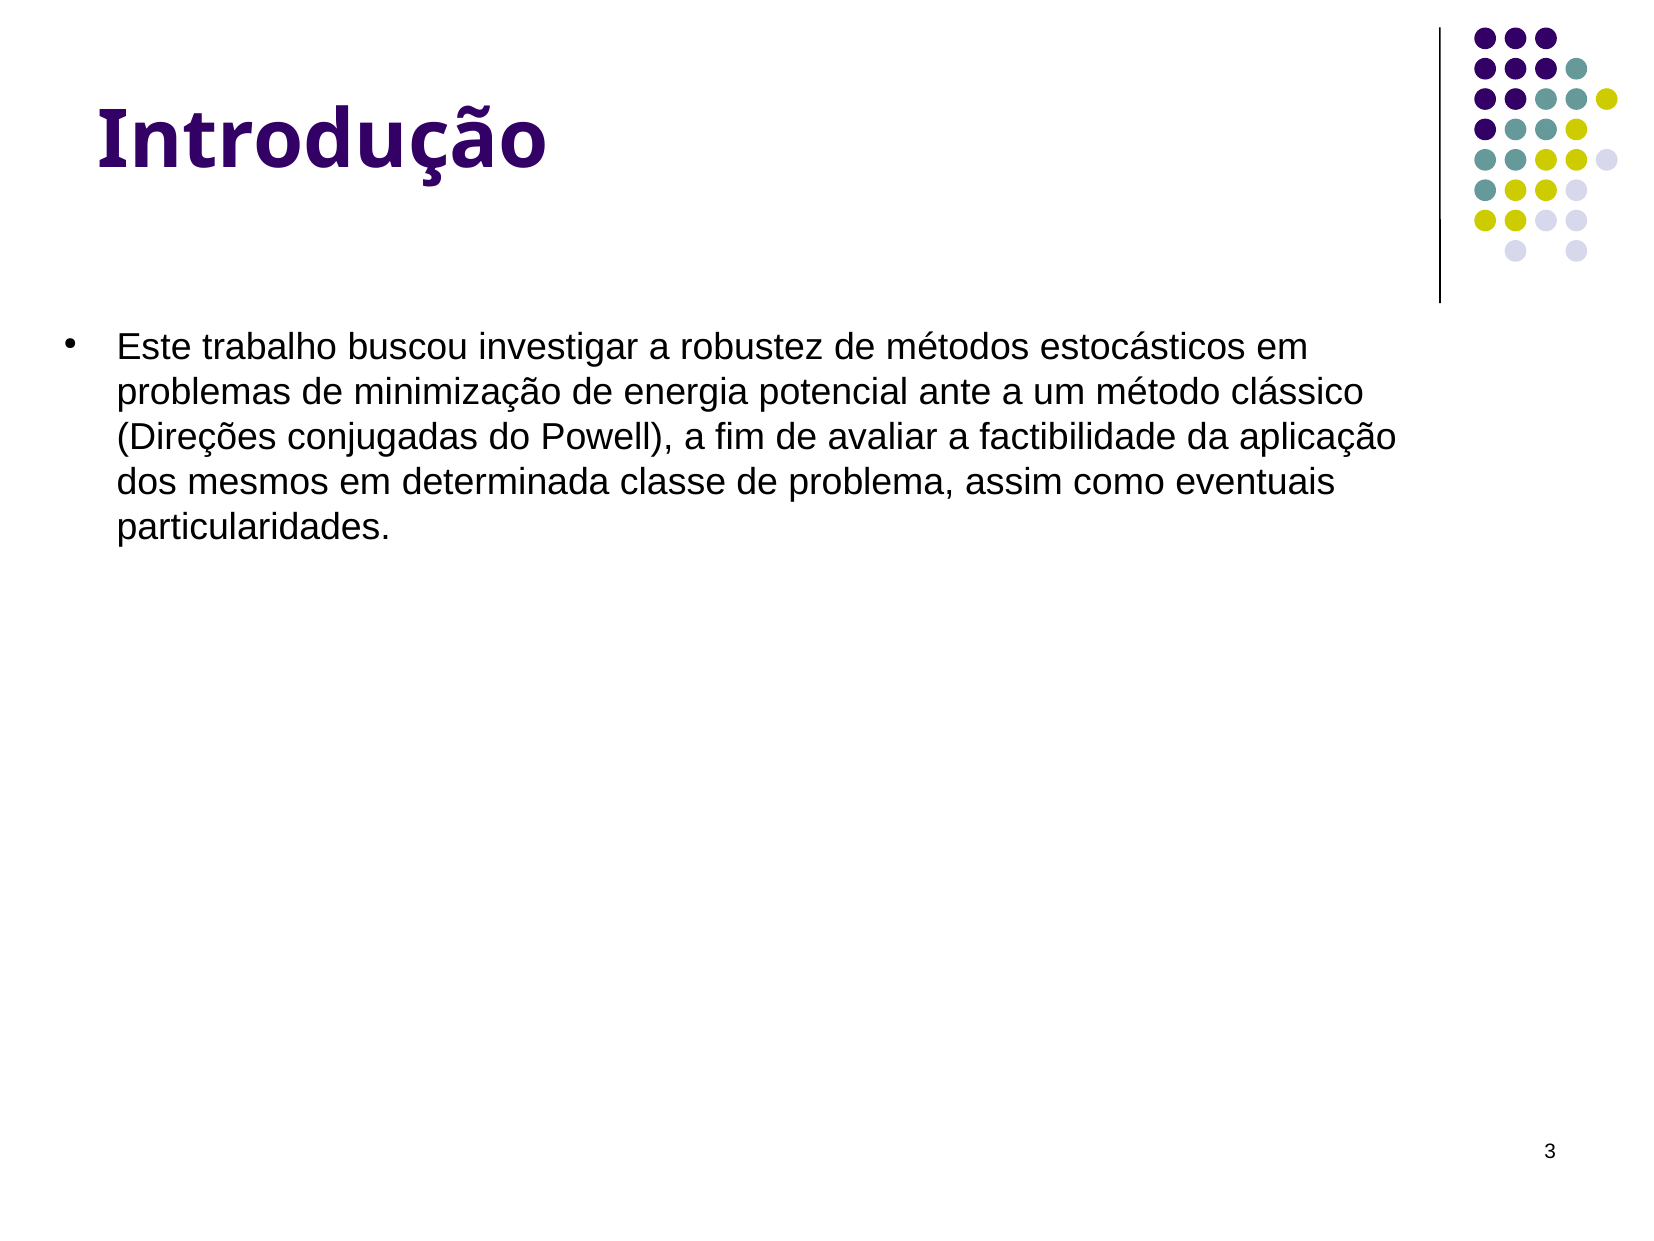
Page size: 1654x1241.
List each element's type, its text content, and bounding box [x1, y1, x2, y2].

slide_number <número> [1185, 1129, 1571, 1213]
title Introdução [82, 52, 1447, 192]
list Este trabalho buscou investigar a robustez de métodos estocásticos em problemas de minimização de energia potencial ante a um método clássico (Direções conjugadas do Powell), a fim de avaliar a factibilidade da aplicação dos mesmos em determinada classe de problema, assim como eventuais particularidades. [30, 314, 1461, 896]
